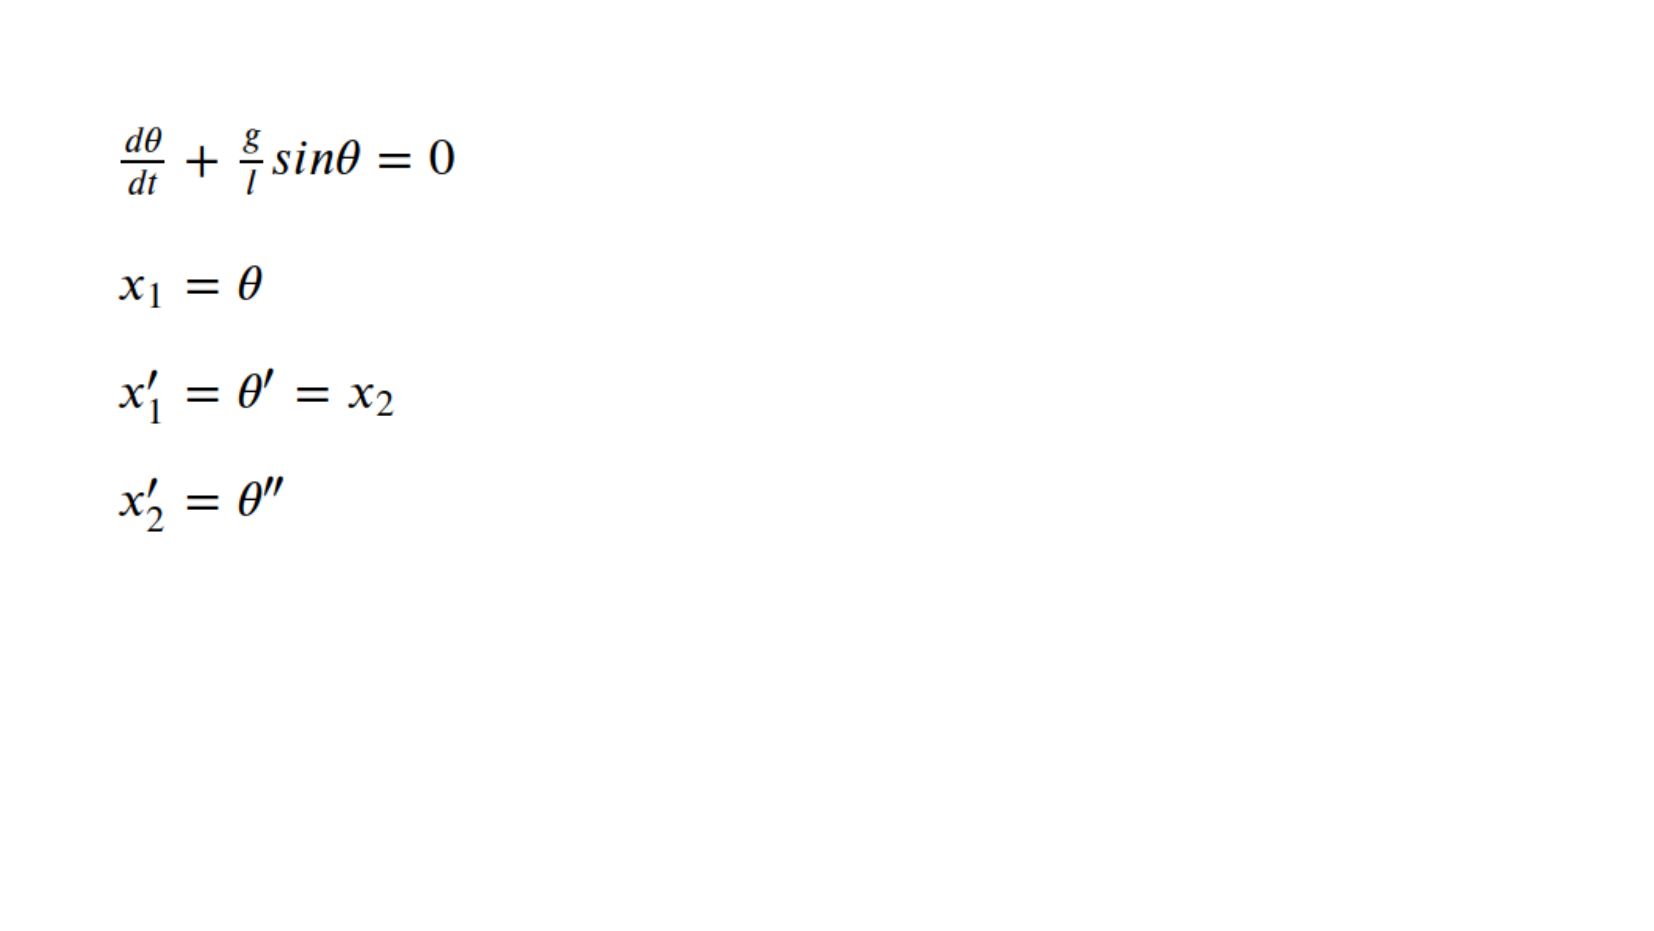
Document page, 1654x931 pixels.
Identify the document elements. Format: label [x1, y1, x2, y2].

picture [88, 88, 522, 228]
picture [72, 236, 576, 560]
